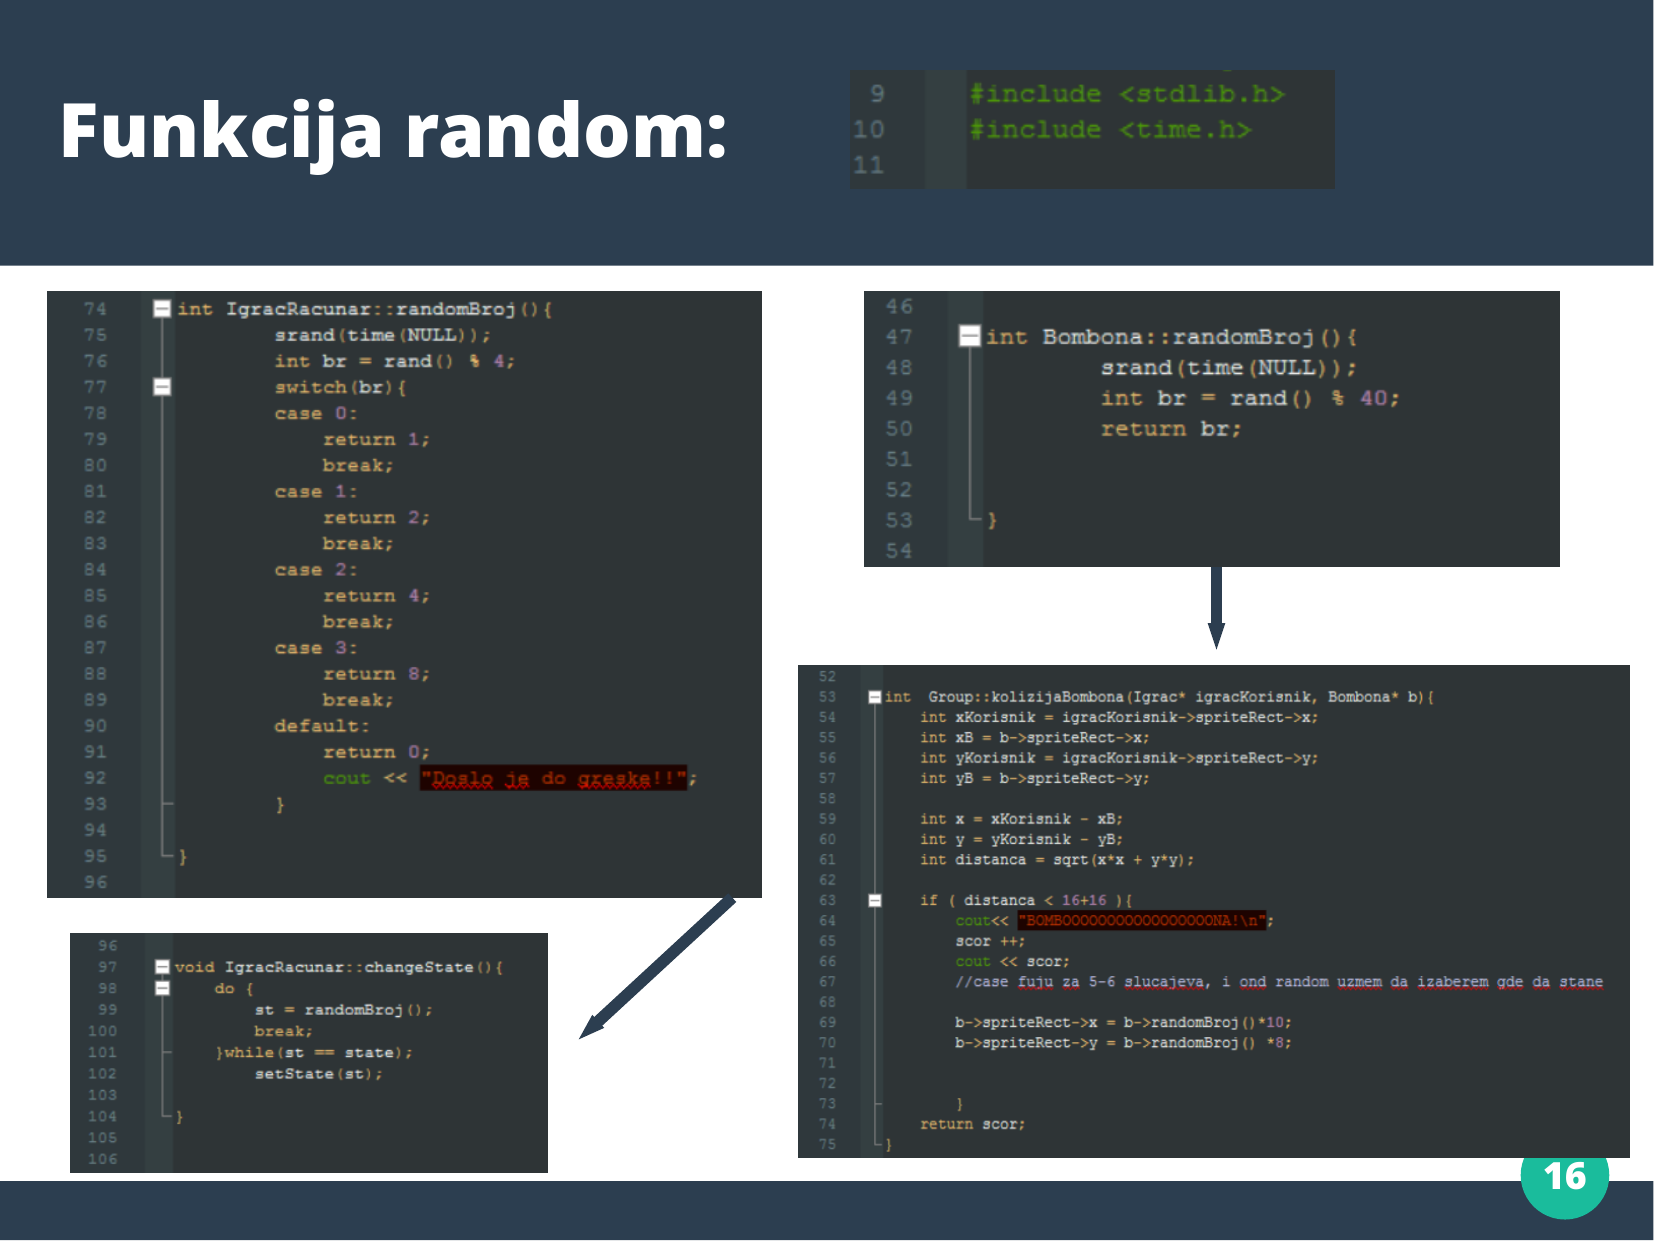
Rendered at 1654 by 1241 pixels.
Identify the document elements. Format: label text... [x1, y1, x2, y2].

picture [850, 70, 1335, 189]
title Funkcija random: [59, 49, 1595, 207]
picture [798, 665, 1630, 1158]
picture [47, 291, 762, 898]
picture [864, 291, 1560, 567]
picture [70, 933, 548, 1173]
